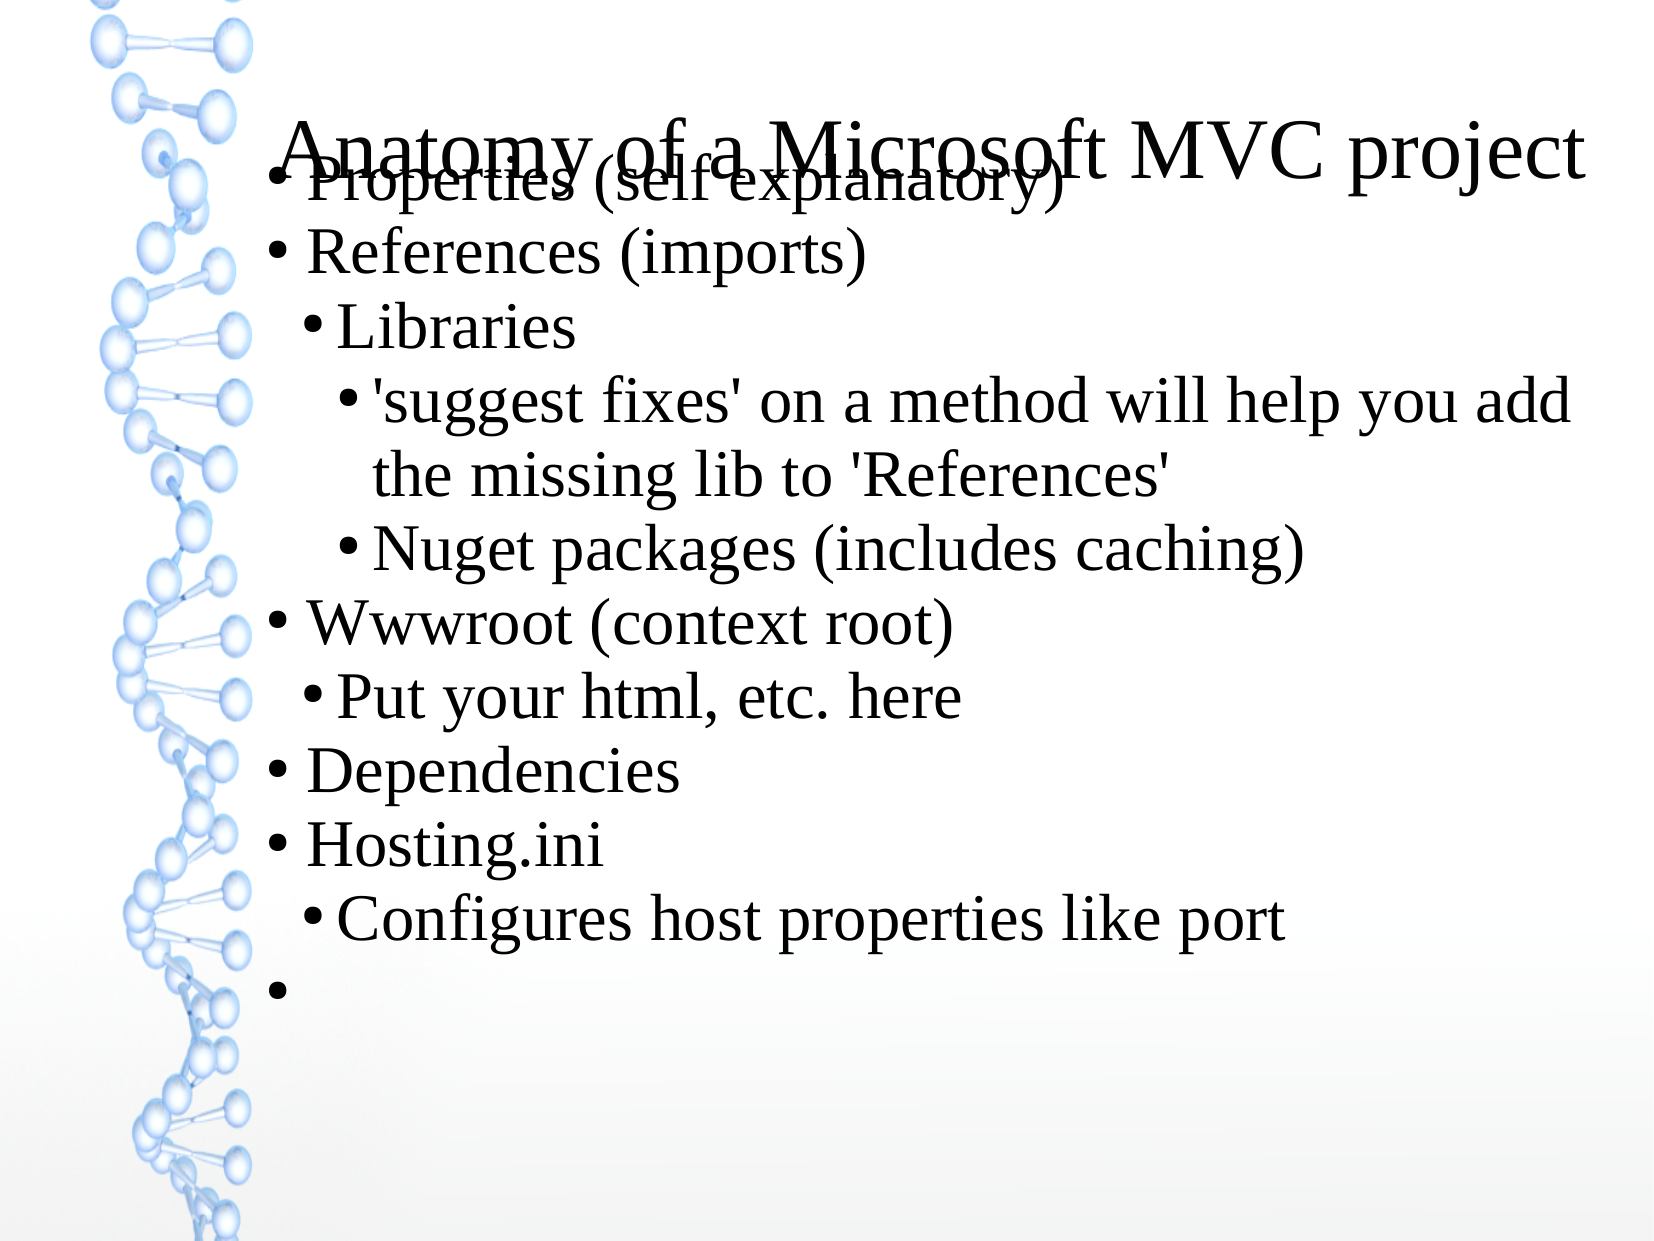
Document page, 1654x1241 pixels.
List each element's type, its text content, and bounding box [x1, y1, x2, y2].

subtitle Properties (self explanatory) References (imports) Libraries 'suggest fixes' on a method will help you add the missing lib to 'References' Nuget packages (includes caching) Wwwroot (context root) Put your html, etc. here Dependencies Hosting.ini Configures host properties like port [265, 140, 1595, 1178]
picture [0, 0, 1654, 1241]
title Anatomy of a Microsoft MVC project [265, 47, 1595, 140]
